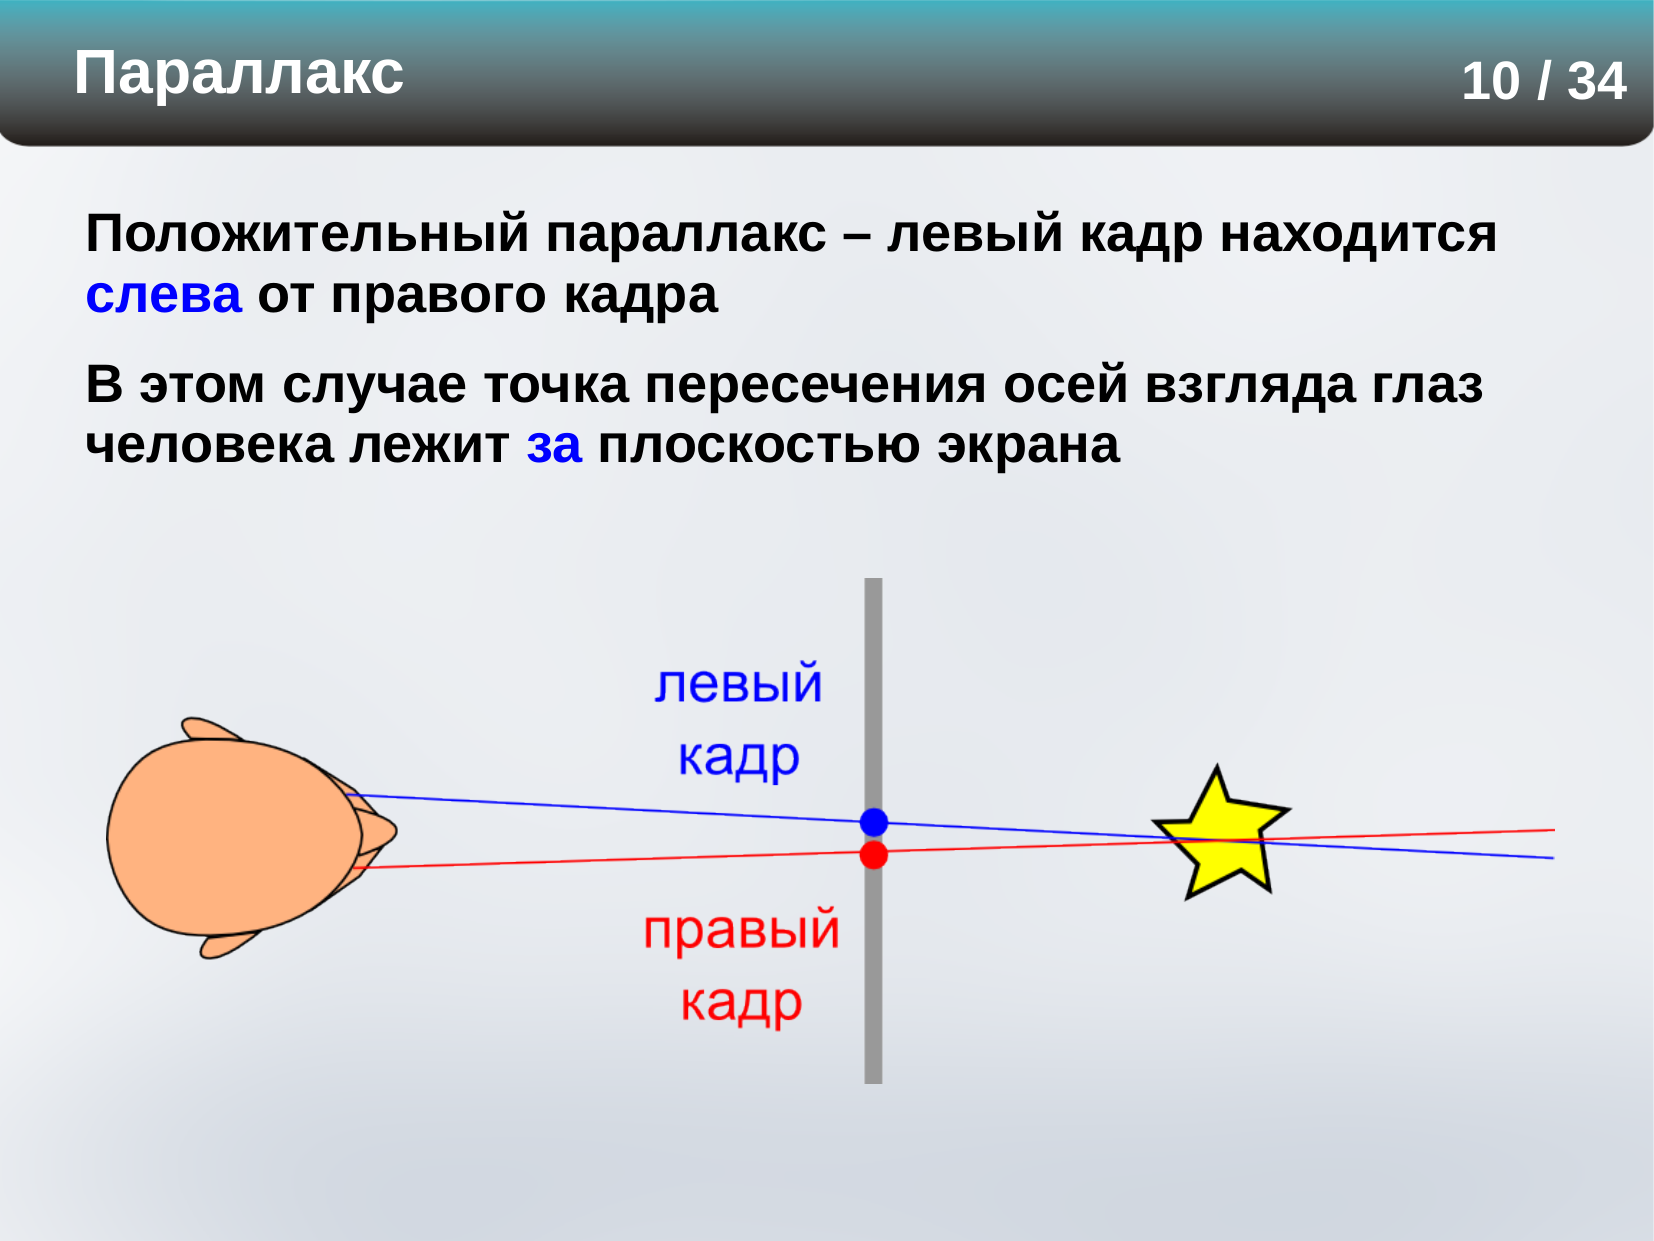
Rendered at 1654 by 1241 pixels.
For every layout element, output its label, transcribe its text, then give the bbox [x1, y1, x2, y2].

text_box Параллакс [59, 29, 1359, 115]
text_box <номер> / 34 [1446, 42, 1654, 179]
text_box Положительный параллакс – левый кадр находится слева от правого кадра В этом случае точка пересечения осей взгляда глаз человека лежит за плоскостью экрана [70, 195, 1625, 482]
picture [0, 0, 1654, 1241]
